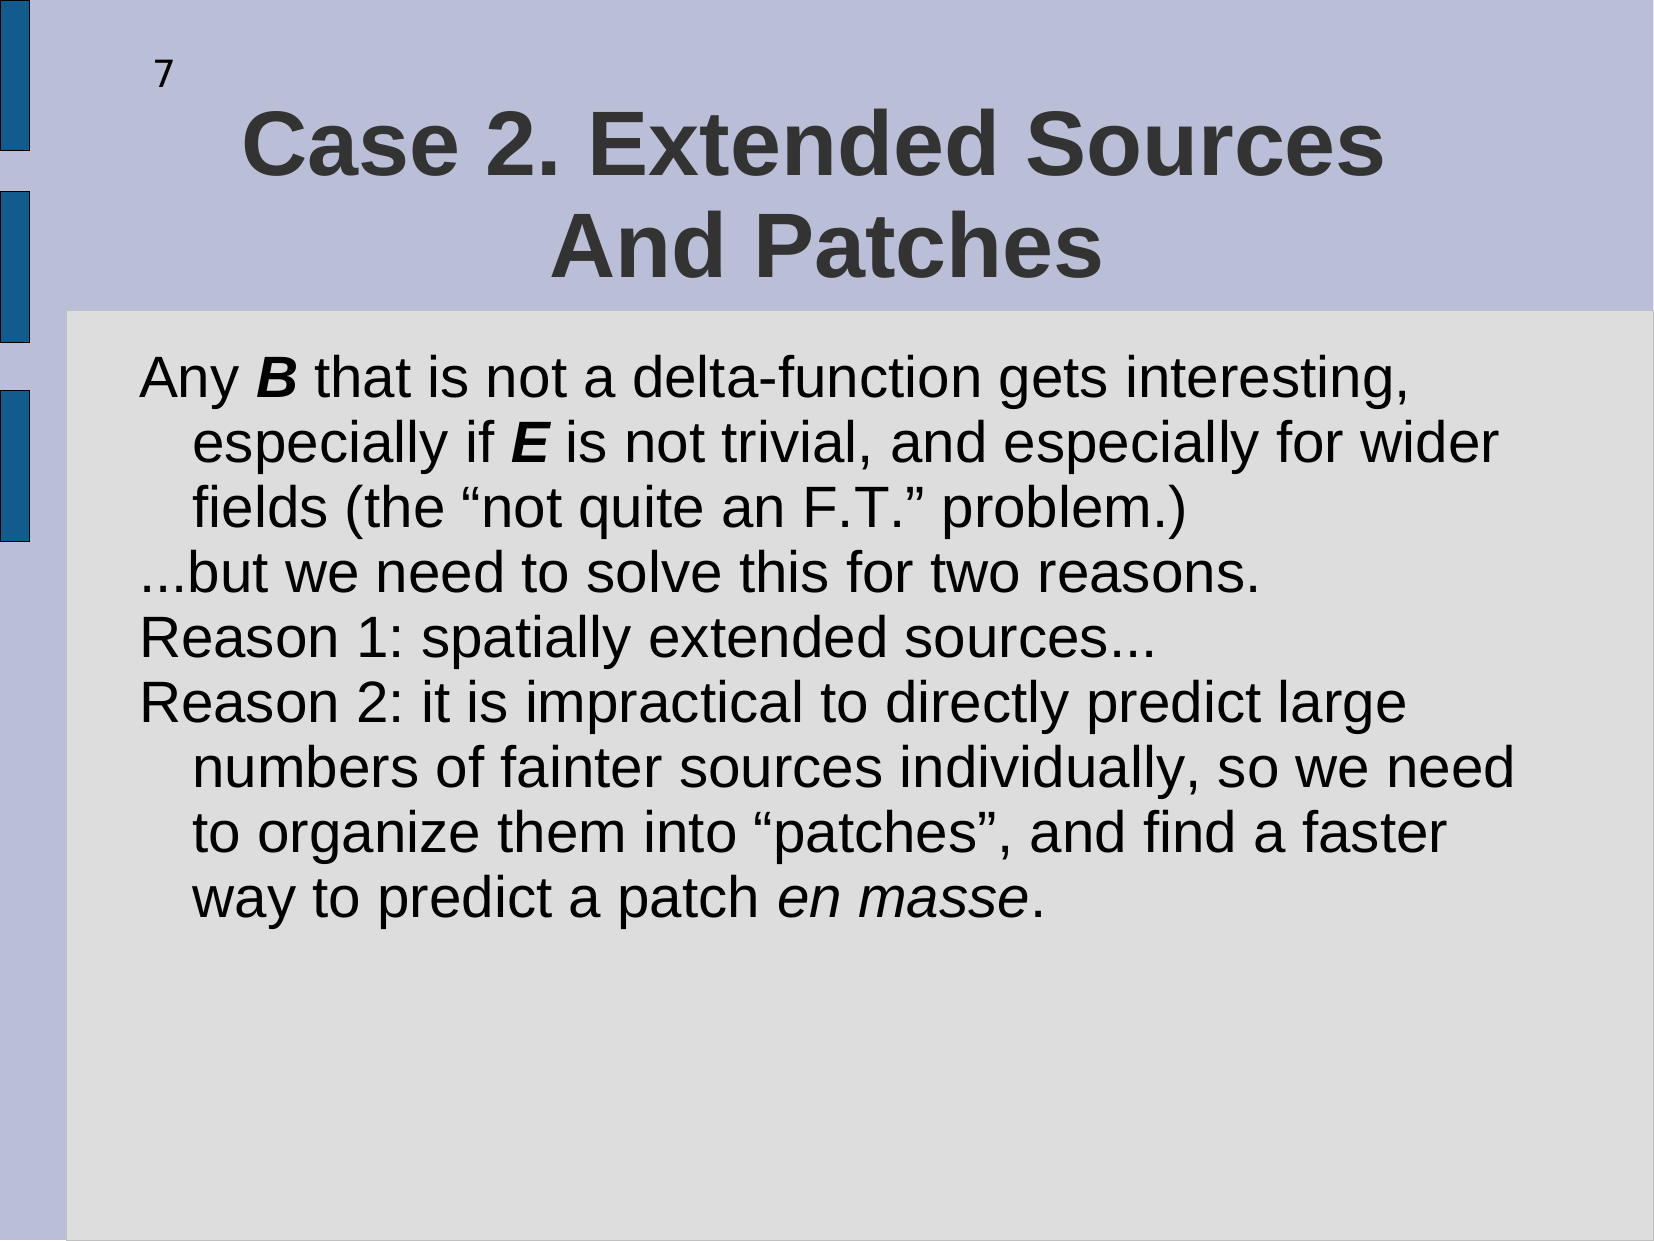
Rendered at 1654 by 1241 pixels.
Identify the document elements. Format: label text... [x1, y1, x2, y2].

list Any B that is not a delta-function gets interesting, especially if E is not trivial, and especially for wider fields (the “not quite an F.T.” problem.) ...but we need to solve this for two reasons. Reason 1: spatially extended sources... Reason 2: it is impractical to directly predict large numbers of fainter sources individually, so we need to organize them into “patches”, and find a faster way to predict a patch en masse. [121, 344, 1534, 1127]
title Case 2. Extended Sources And Patches [121, 87, 1534, 302]
text_box <number> [139, 45, 374, 119]
